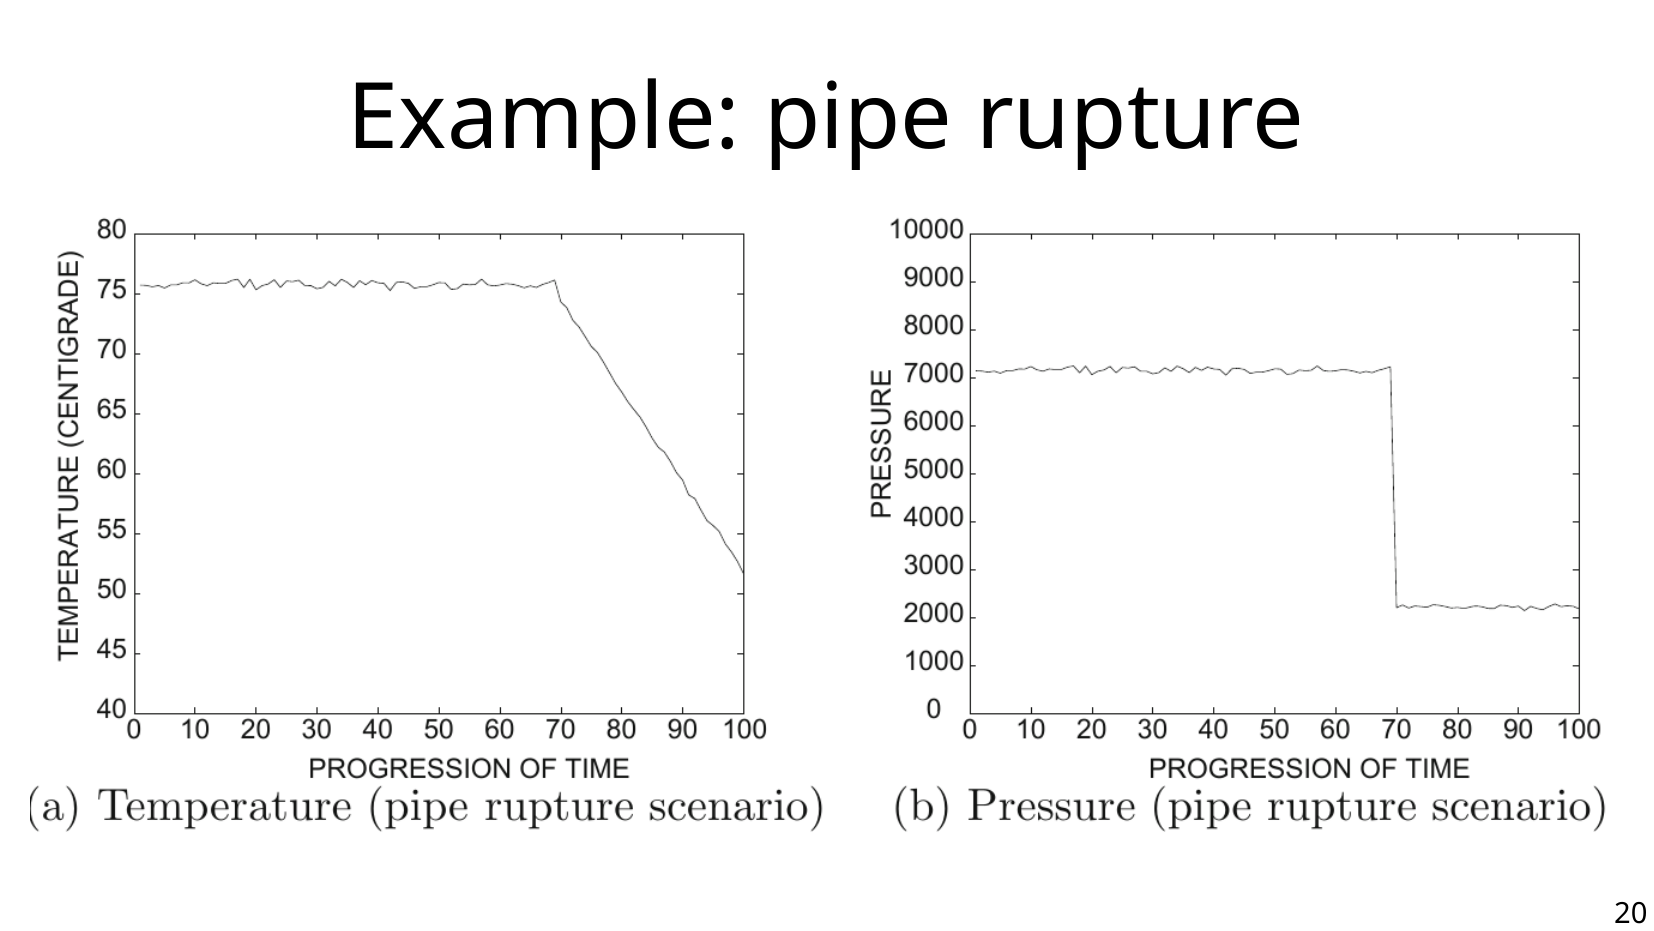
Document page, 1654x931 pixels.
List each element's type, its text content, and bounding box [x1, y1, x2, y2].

title Example: pipe rupture [82, 1, 1571, 200]
picture [30, 200, 1610, 838]
